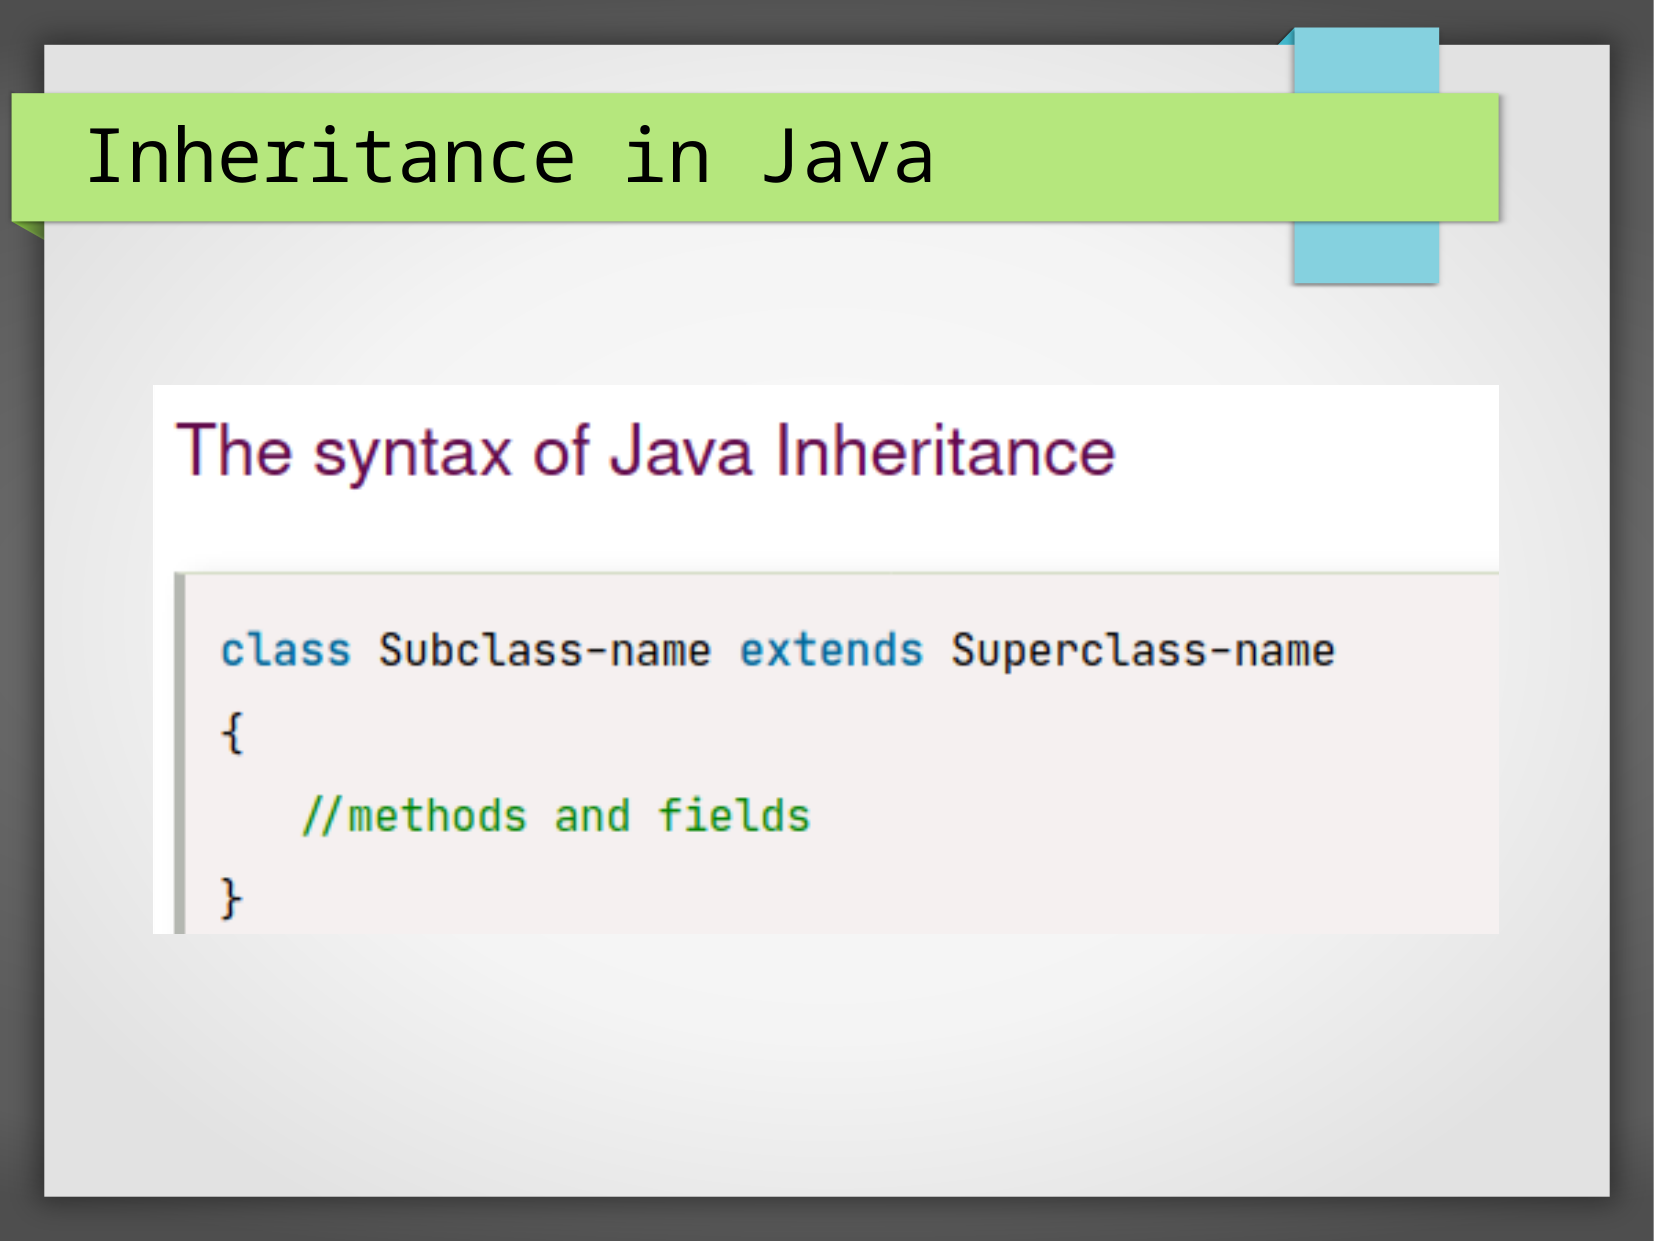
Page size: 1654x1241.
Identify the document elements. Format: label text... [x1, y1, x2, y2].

picture [0, 0, 1654, 1241]
title Inheritance in Java [82, 94, 1264, 213]
